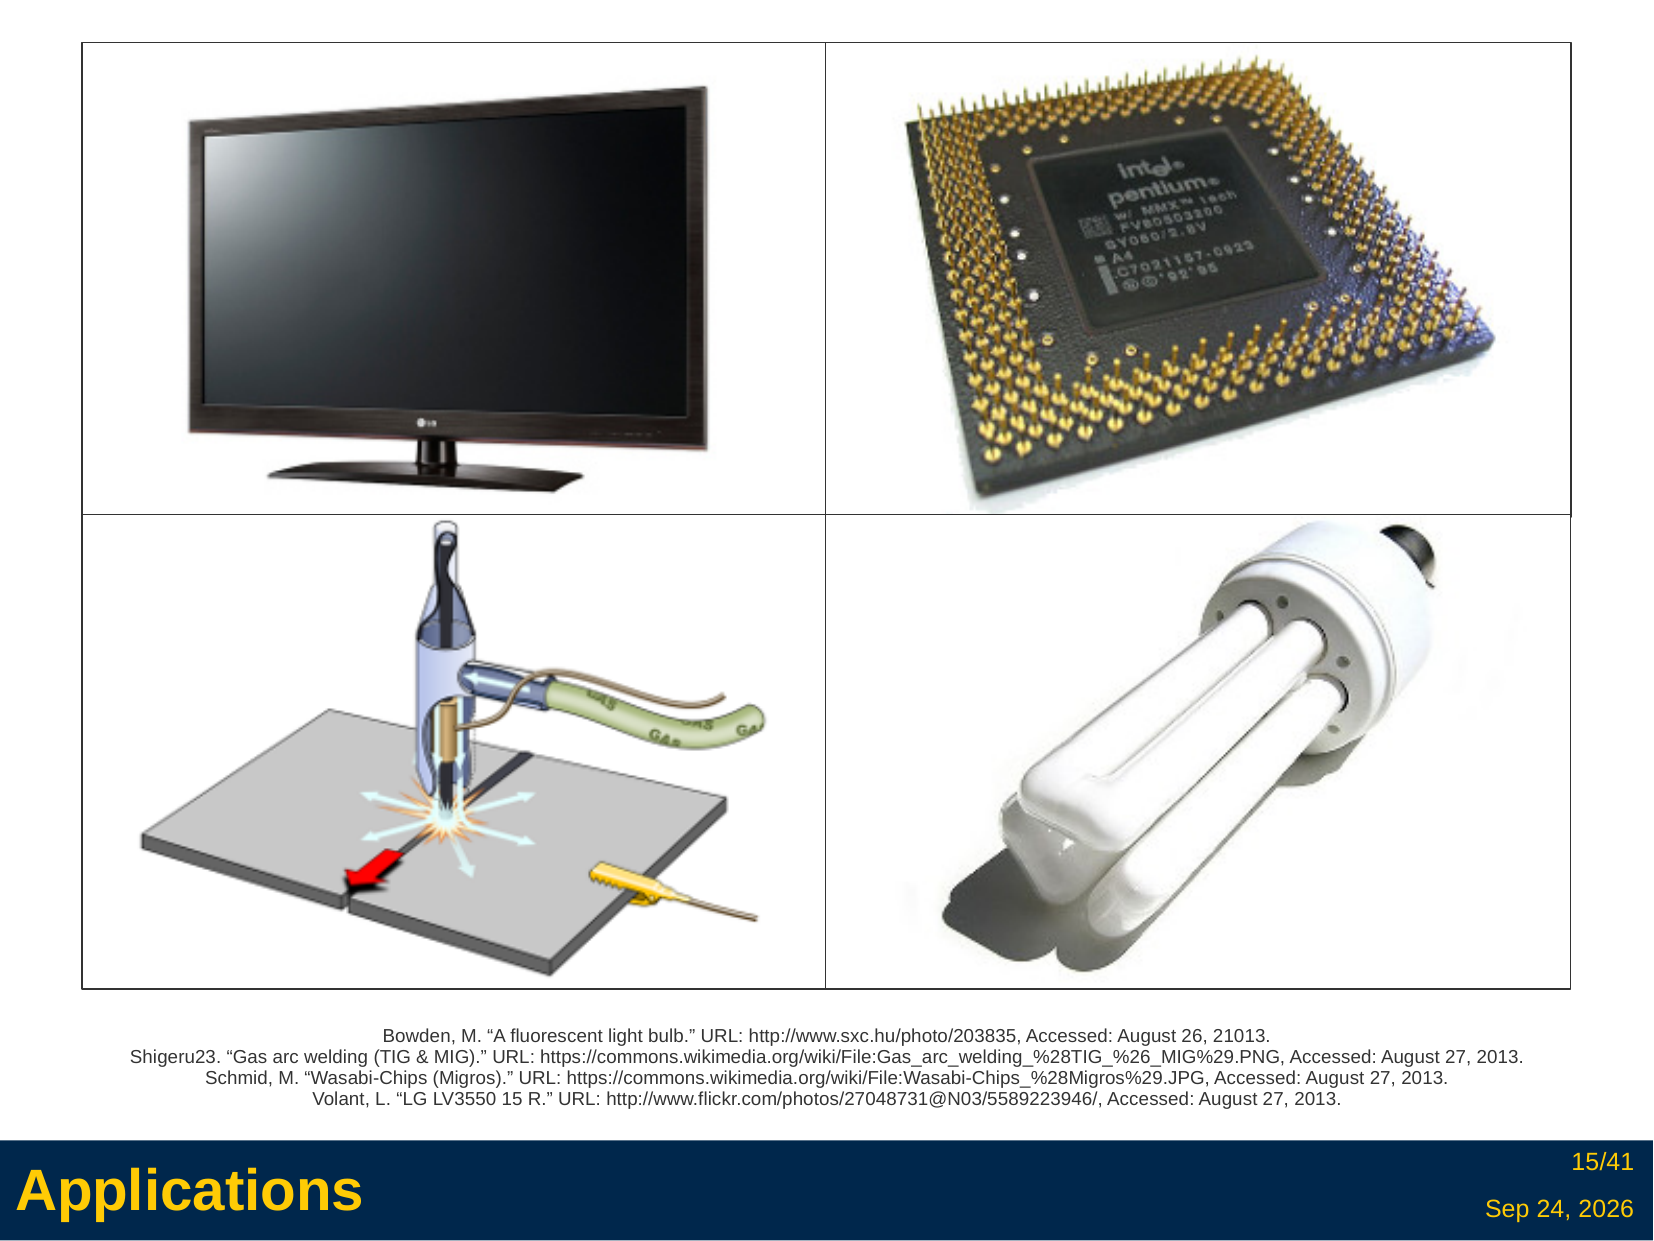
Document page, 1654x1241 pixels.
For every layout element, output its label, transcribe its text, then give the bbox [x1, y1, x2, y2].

title Applications [14, 1140, 1380, 1241]
text_box Bowden, M. “A fluorescent light bulb.” URL: http://www.sxc.hu/photo/203835, Accessed: August 26, 21013. Shigeru23. “Gas arc welding (TIG & MIG).” URL: https://commons.wikimedia.org/wiki/File:Gas_arc_welding_%28TIG_%26_MIG%29.PNG, Accessed: August 27, 2013. Schmid, M. “Wasabi-Chips (Migros).” URL: https://commons.wikimedia.org/wiki/File:Wasabi-Chips_%28Migros%29.JPG, Accessed: August 27, 2013. Volant, L. “LG LV3550 15 R.” URL: http://www.flickr.com/photos/27048731@N03/5589223946/, Accessed: August 27, 2013. [0, 1017, 1653, 1140]
picture [82, 515, 825, 989]
picture [826, 515, 1570, 989]
picture [82, 43, 825, 514]
picture [826, 43, 1571, 514]
